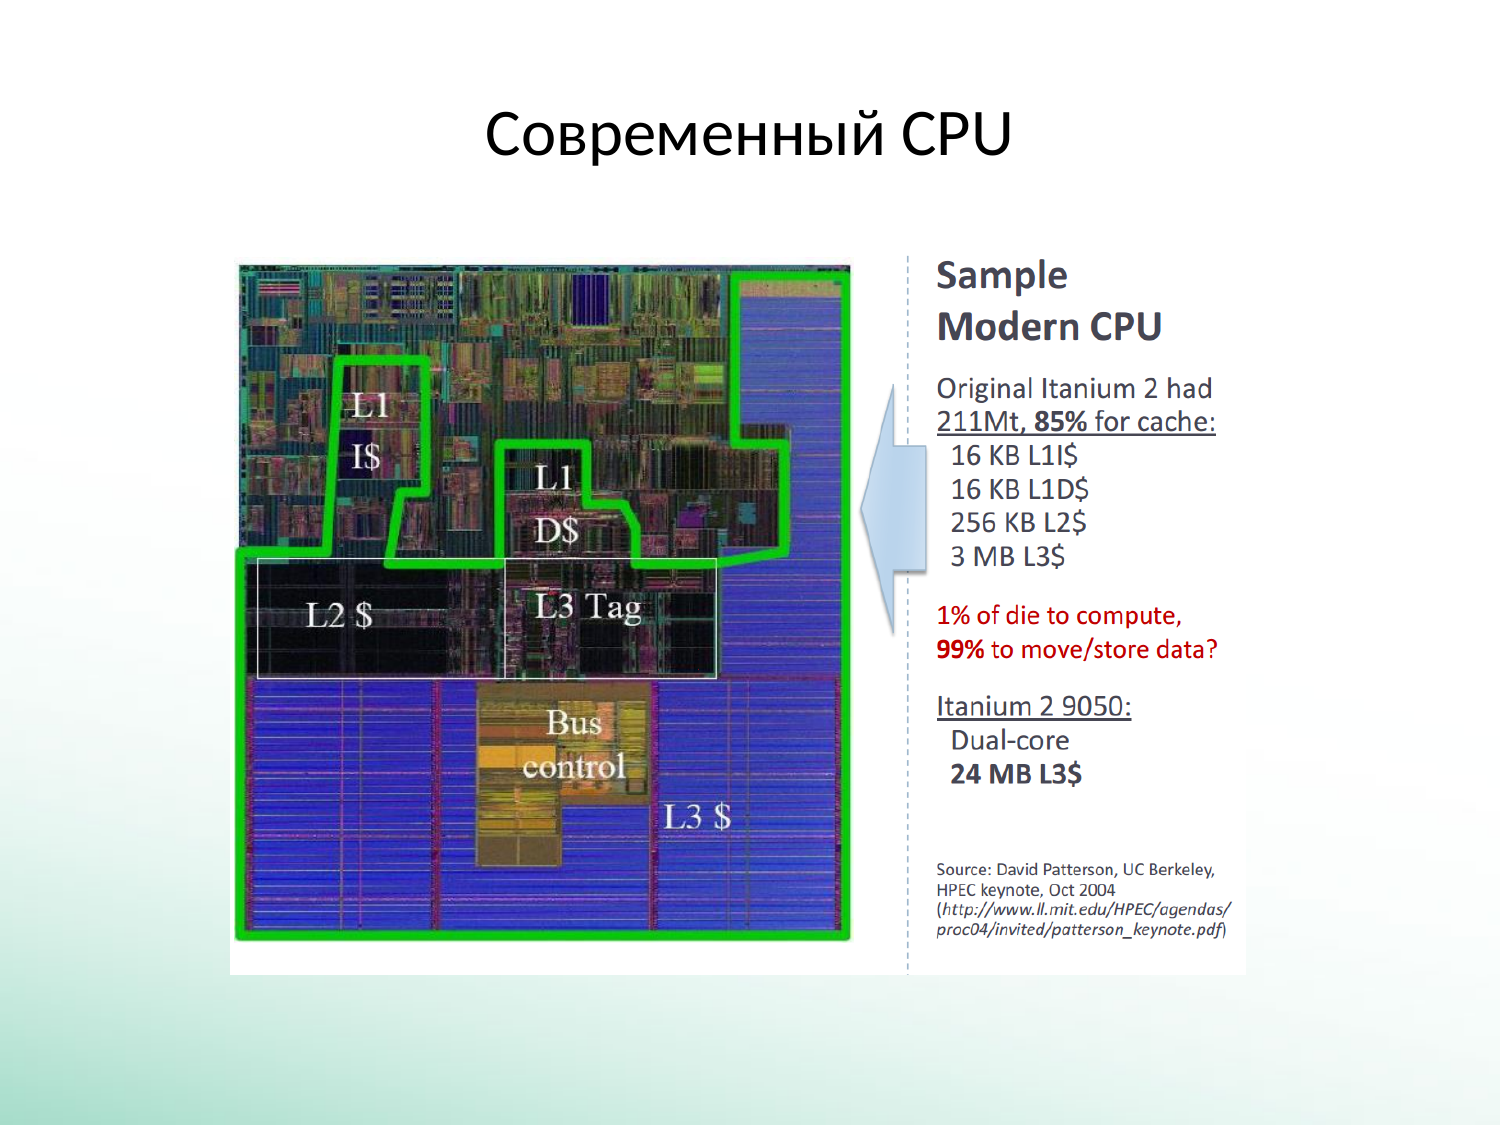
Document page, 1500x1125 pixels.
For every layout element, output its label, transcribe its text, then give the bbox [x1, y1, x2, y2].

picture [0, 0, 1500, 1125]
title Современный CPU [75, 45, 1425, 233]
